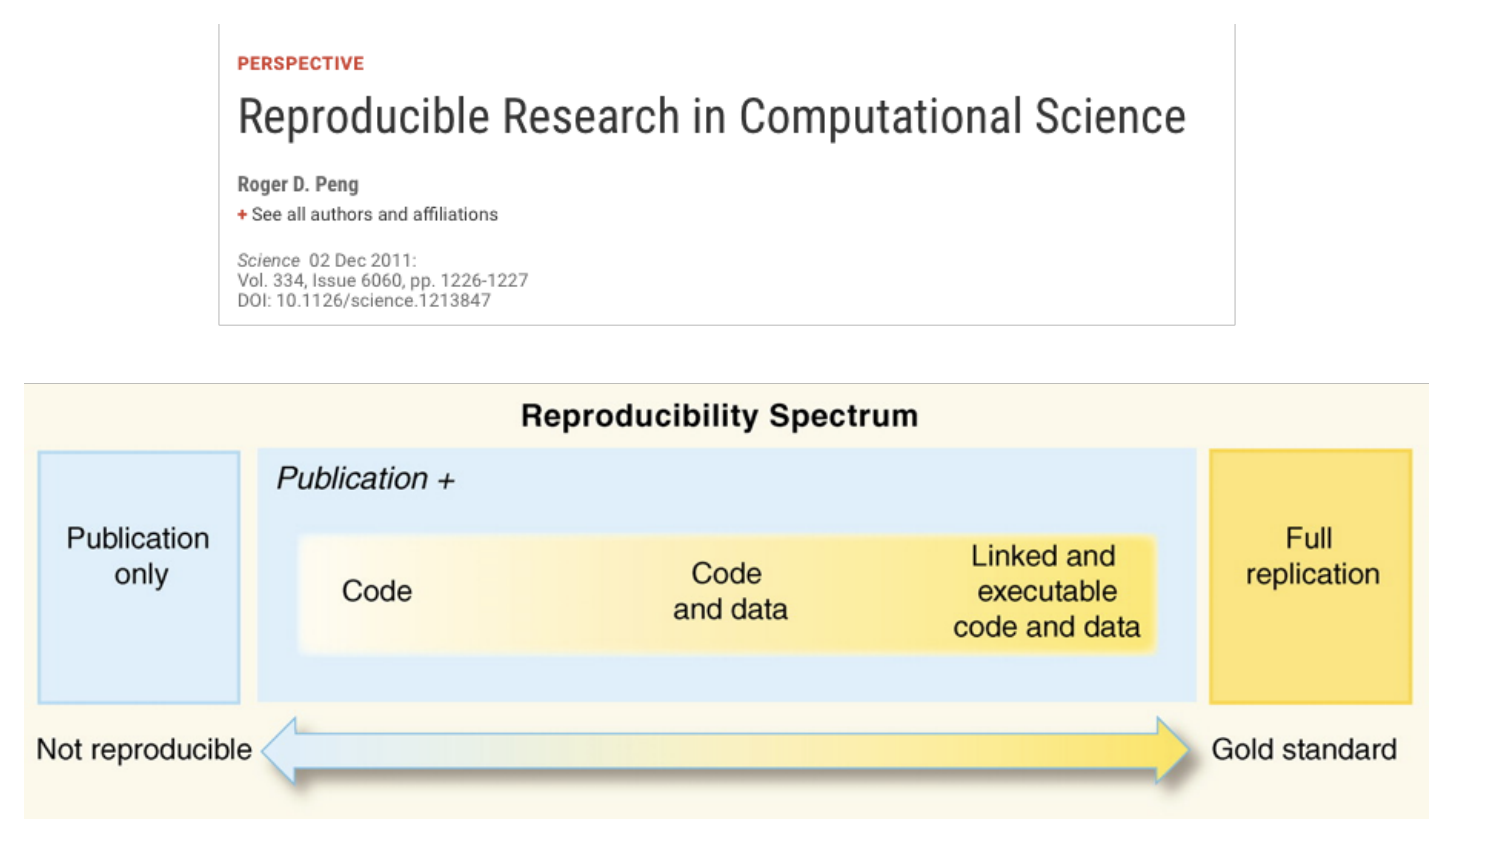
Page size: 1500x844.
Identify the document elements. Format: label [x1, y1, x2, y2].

picture [24, 24, 1429, 819]
